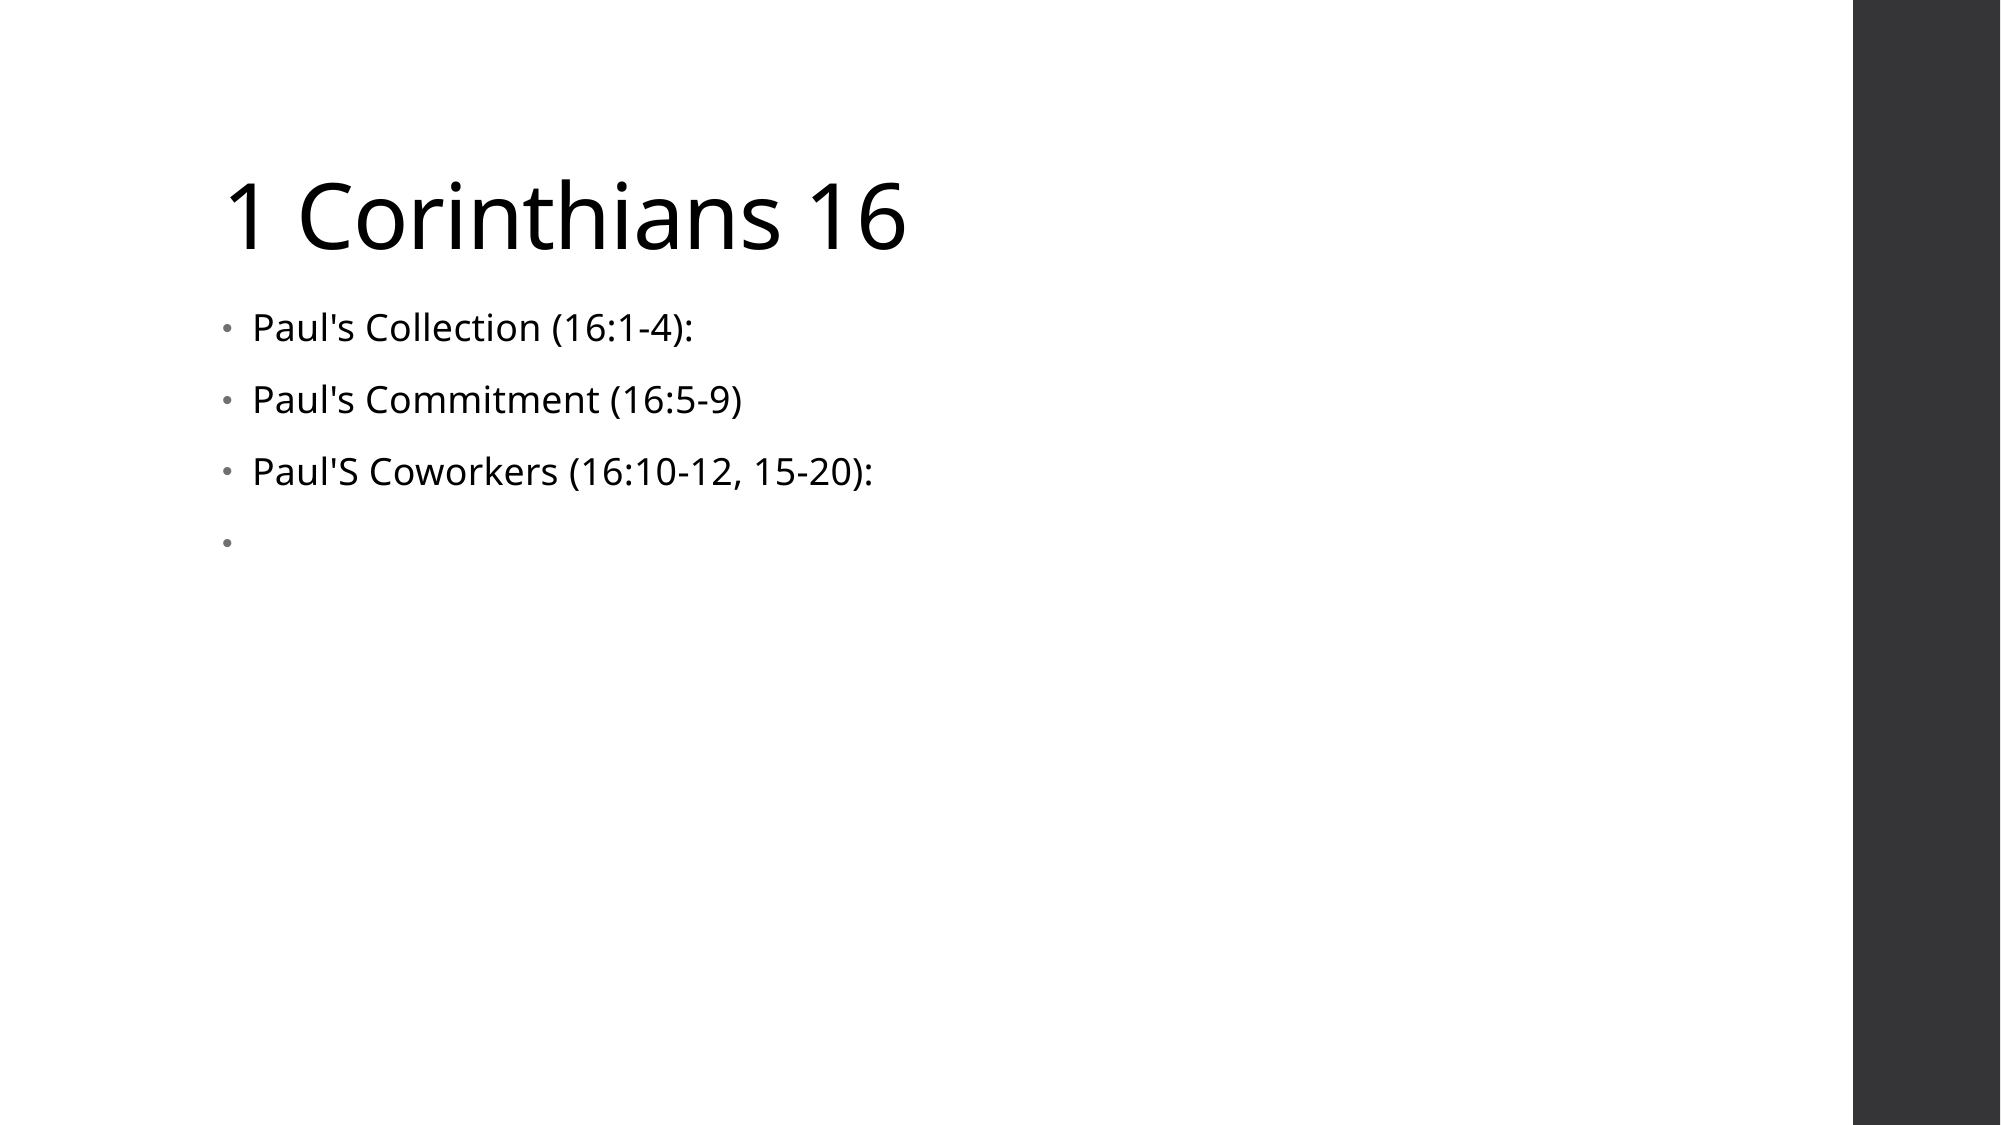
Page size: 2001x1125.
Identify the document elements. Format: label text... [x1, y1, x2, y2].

title 1 Corinthians 16 [206, 60, 1797, 278]
list Paul's Collection (16:1-4): Paul's Commitment (16:5-9) Paul'S Coworkers (16:10-12, 15-20): [206, 299, 1617, 1014]
